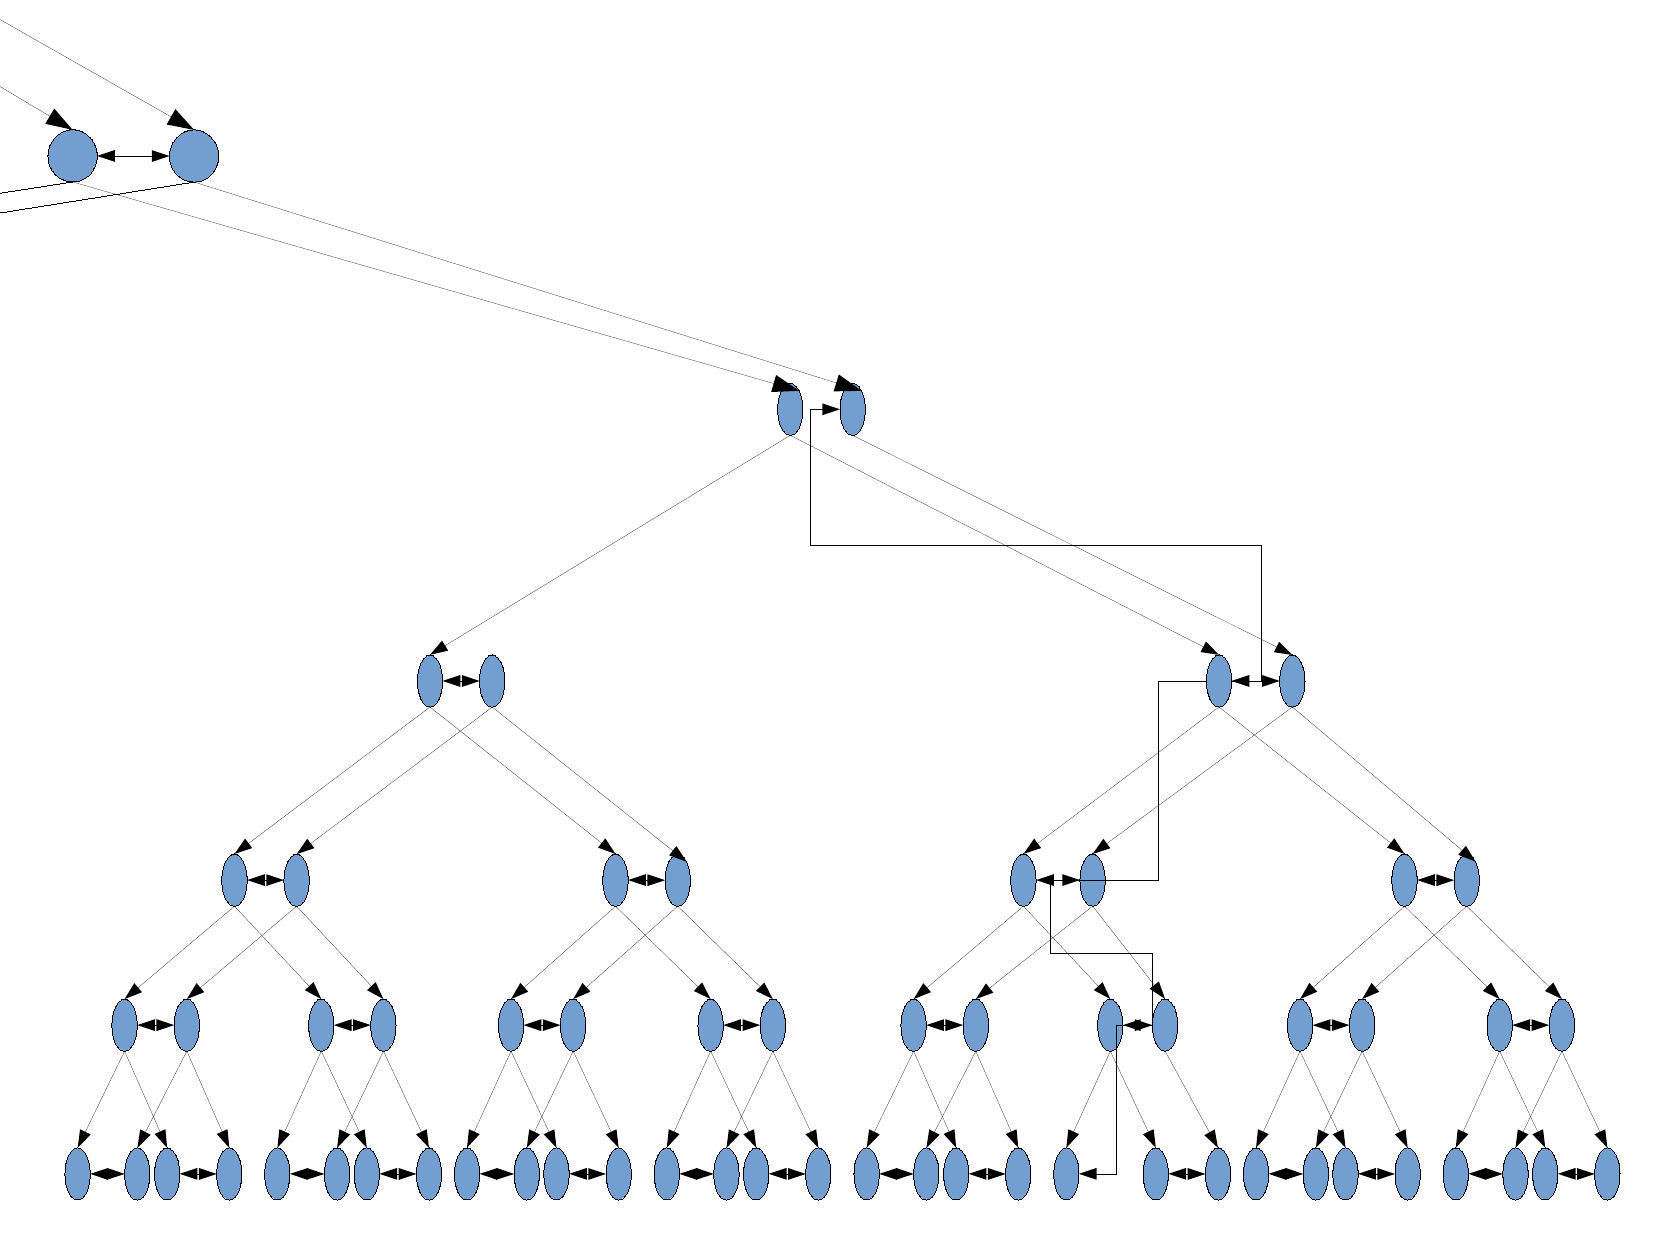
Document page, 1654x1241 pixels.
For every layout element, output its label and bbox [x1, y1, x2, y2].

text_box [1332, 1147, 1359, 1200]
text_box [1010, 854, 1037, 906]
text_box [602, 854, 629, 906]
text_box [1143, 1147, 1169, 1200]
text_box [805, 1147, 831, 1201]
text_box [216, 1147, 242, 1201]
text_box [900, 999, 927, 1052]
text_box [417, 655, 443, 707]
text_box [169, 129, 219, 182]
text_box [354, 1147, 380, 1200]
text_box [479, 654, 505, 707]
text_box [64, 1147, 91, 1200]
text_box [1097, 999, 1123, 1052]
text_box [913, 1147, 939, 1201]
text_box [1502, 1147, 1529, 1201]
text_box [498, 999, 524, 1051]
text_box [1532, 1148, 1558, 1200]
text_box [760, 999, 786, 1051]
text_box [454, 1147, 480, 1200]
text_box [840, 391, 866, 436]
text_box [1117, 1026, 1123, 1048]
text_box [1079, 881, 1106, 906]
text_box [1279, 655, 1306, 707]
text_box [1152, 999, 1178, 1052]
text_box [853, 383, 862, 390]
text_box [665, 857, 691, 906]
text_box [47, 129, 98, 182]
text_box [1395, 1147, 1421, 1201]
text_box [514, 1148, 540, 1201]
text_box [370, 999, 397, 1052]
text_box [1079, 854, 1106, 880]
text_box [264, 1147, 290, 1200]
text_box [743, 1148, 769, 1200]
text_box [1206, 655, 1232, 707]
text_box [777, 391, 803, 435]
text_box [111, 999, 138, 1052]
text_box [963, 999, 989, 1052]
text_box [1303, 1148, 1329, 1201]
text_box [654, 1147, 680, 1200]
text_box [1549, 999, 1575, 1051]
text_box [174, 999, 200, 1052]
text_box [1487, 999, 1513, 1052]
text_box [543, 1147, 570, 1200]
text_box [1391, 854, 1418, 906]
text_box [1349, 999, 1375, 1052]
text_box [154, 1148, 180, 1200]
text_box [1005, 1148, 1031, 1201]
text_box [1594, 1147, 1621, 1201]
text_box [853, 1147, 880, 1200]
text_box [283, 854, 310, 906]
text_box [790, 383, 799, 390]
text_box [1205, 1148, 1231, 1201]
text_box [560, 999, 586, 1052]
text_box [1053, 1147, 1079, 1200]
text_box [1454, 857, 1480, 906]
text_box [124, 1147, 150, 1201]
text_box [221, 854, 248, 906]
text_box [697, 999, 724, 1052]
text_box [606, 1147, 632, 1201]
text_box [1243, 1147, 1269, 1200]
text_box [713, 1147, 740, 1201]
text_box [1443, 1148, 1469, 1200]
text_box [943, 1148, 969, 1200]
text_box [324, 1147, 350, 1201]
text_box [1287, 999, 1313, 1051]
text_box [416, 1147, 442, 1201]
text_box [308, 999, 334, 1052]
